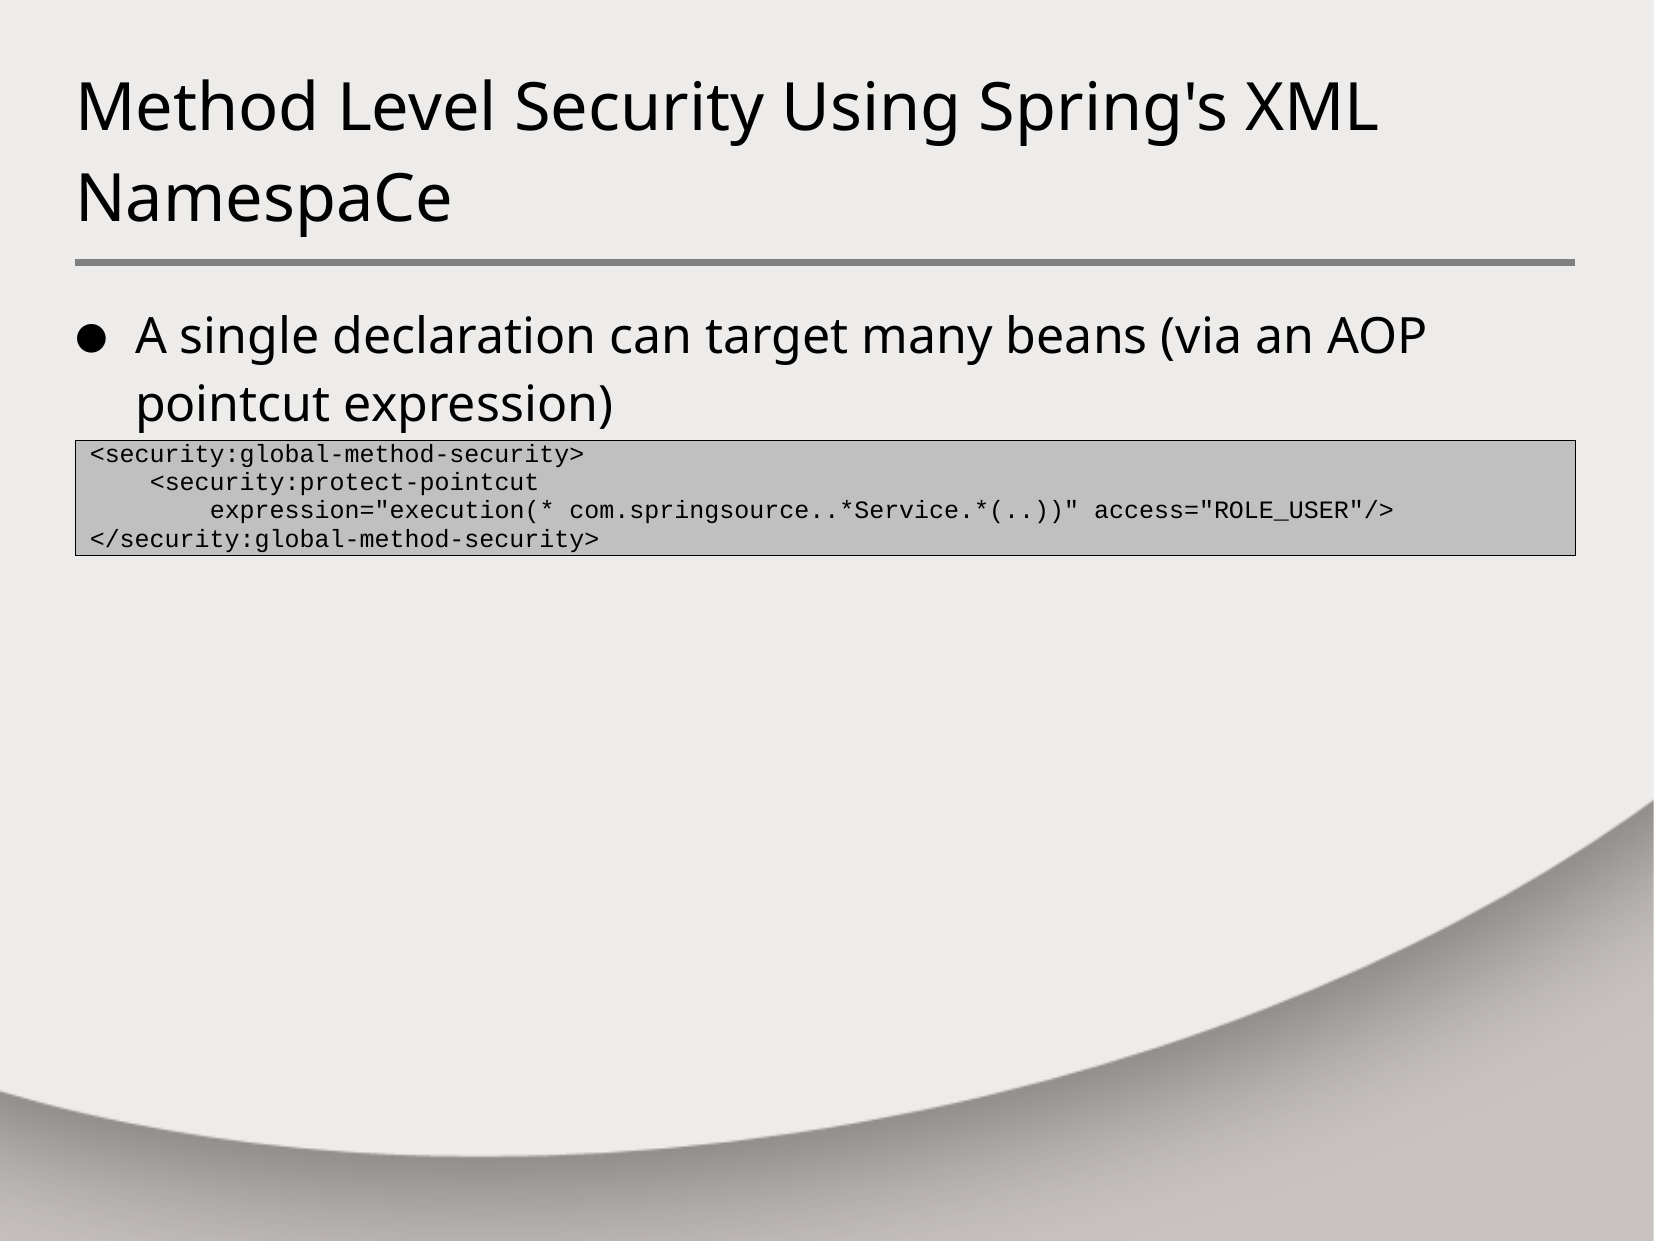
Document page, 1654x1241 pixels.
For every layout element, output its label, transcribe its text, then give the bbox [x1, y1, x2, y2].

text_box <security:global-method-security> <security:protect-pointcut expression="execution(* com.springsource..*Service.*(..))" access="ROLE_USER"/> </security:global-method-security> [75, 440, 1576, 556]
list A single declaration can target many beans (via an AOP pointcut expression) [75, 300, 1576, 440]
title Method Level Security Using Spring's XML NamespaCe [75, 75, 1576, 226]
list A single declaration can target many beans (via an AOP pointcut expression) [75, 556, 1576, 1163]
picture [0, 0, 1654, 1241]
